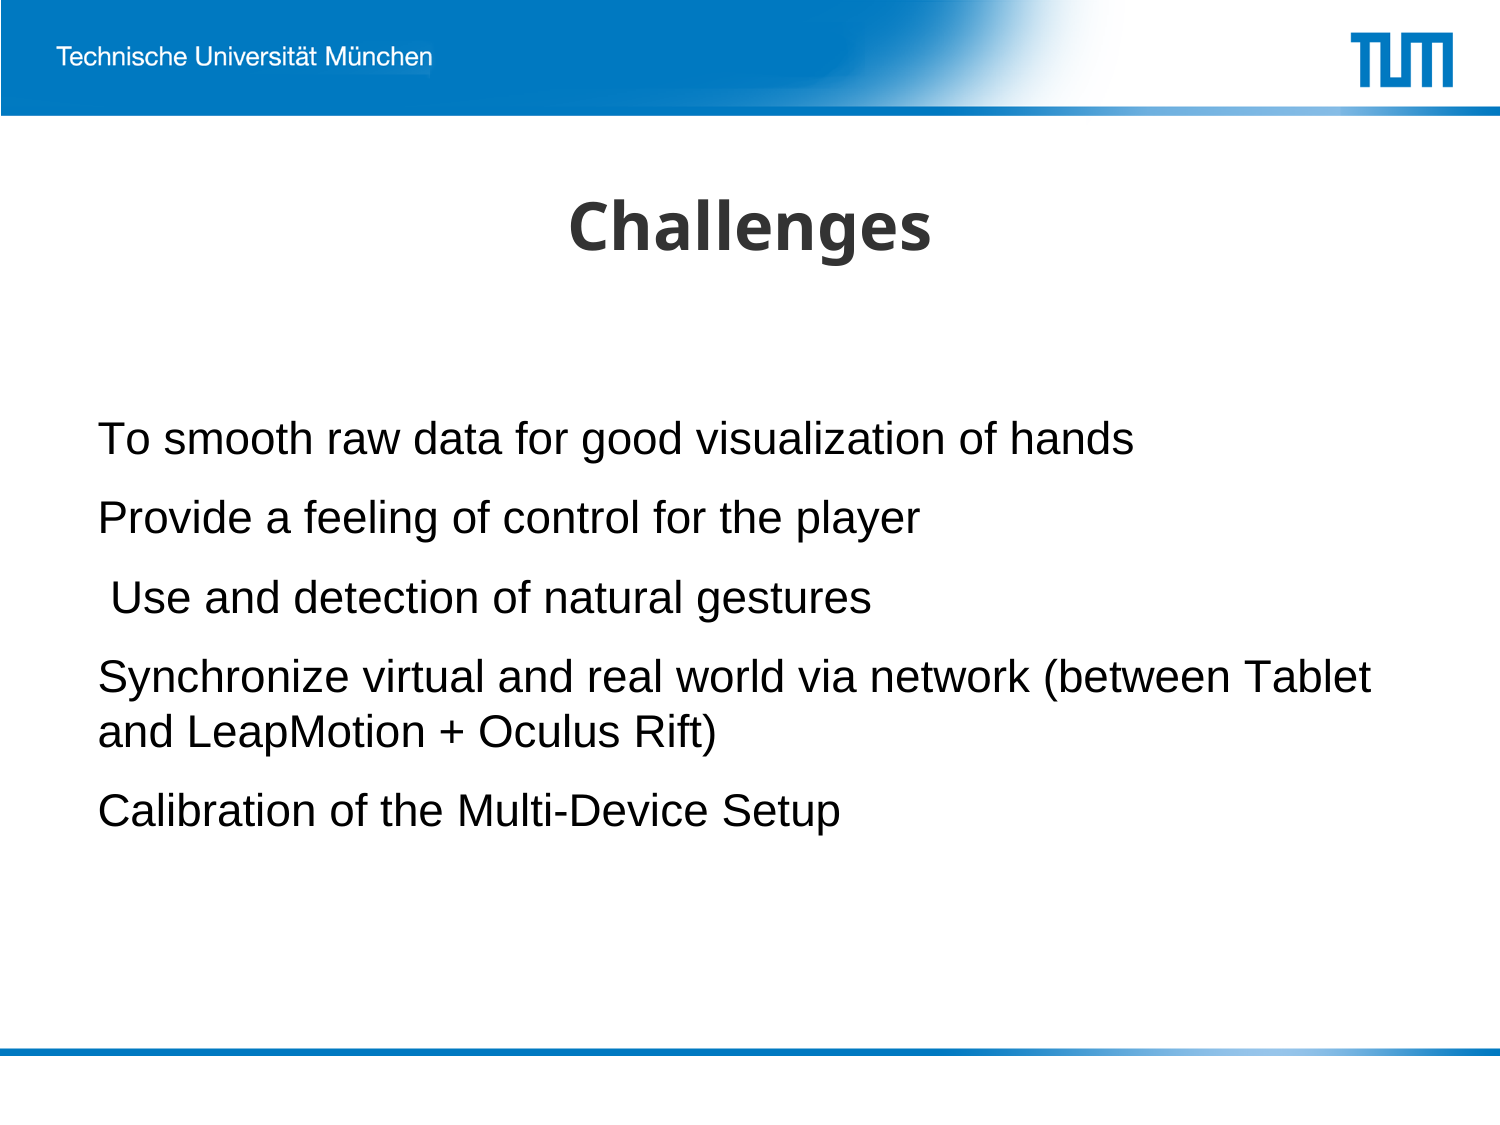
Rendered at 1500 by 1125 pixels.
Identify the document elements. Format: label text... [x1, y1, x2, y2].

picture [0, 0, 1500, 1125]
text_box To smooth raw data for good visualization of hands Provide a feeling of control for the player Use and detection of natural gestures Synchronize virtual and real world via network (between Tablet and LeapMotion + Oculus Rift) Calibration of the Multi-Device Setup [82, 401, 1418, 844]
text_box Challenges [53, 125, 1447, 324]
